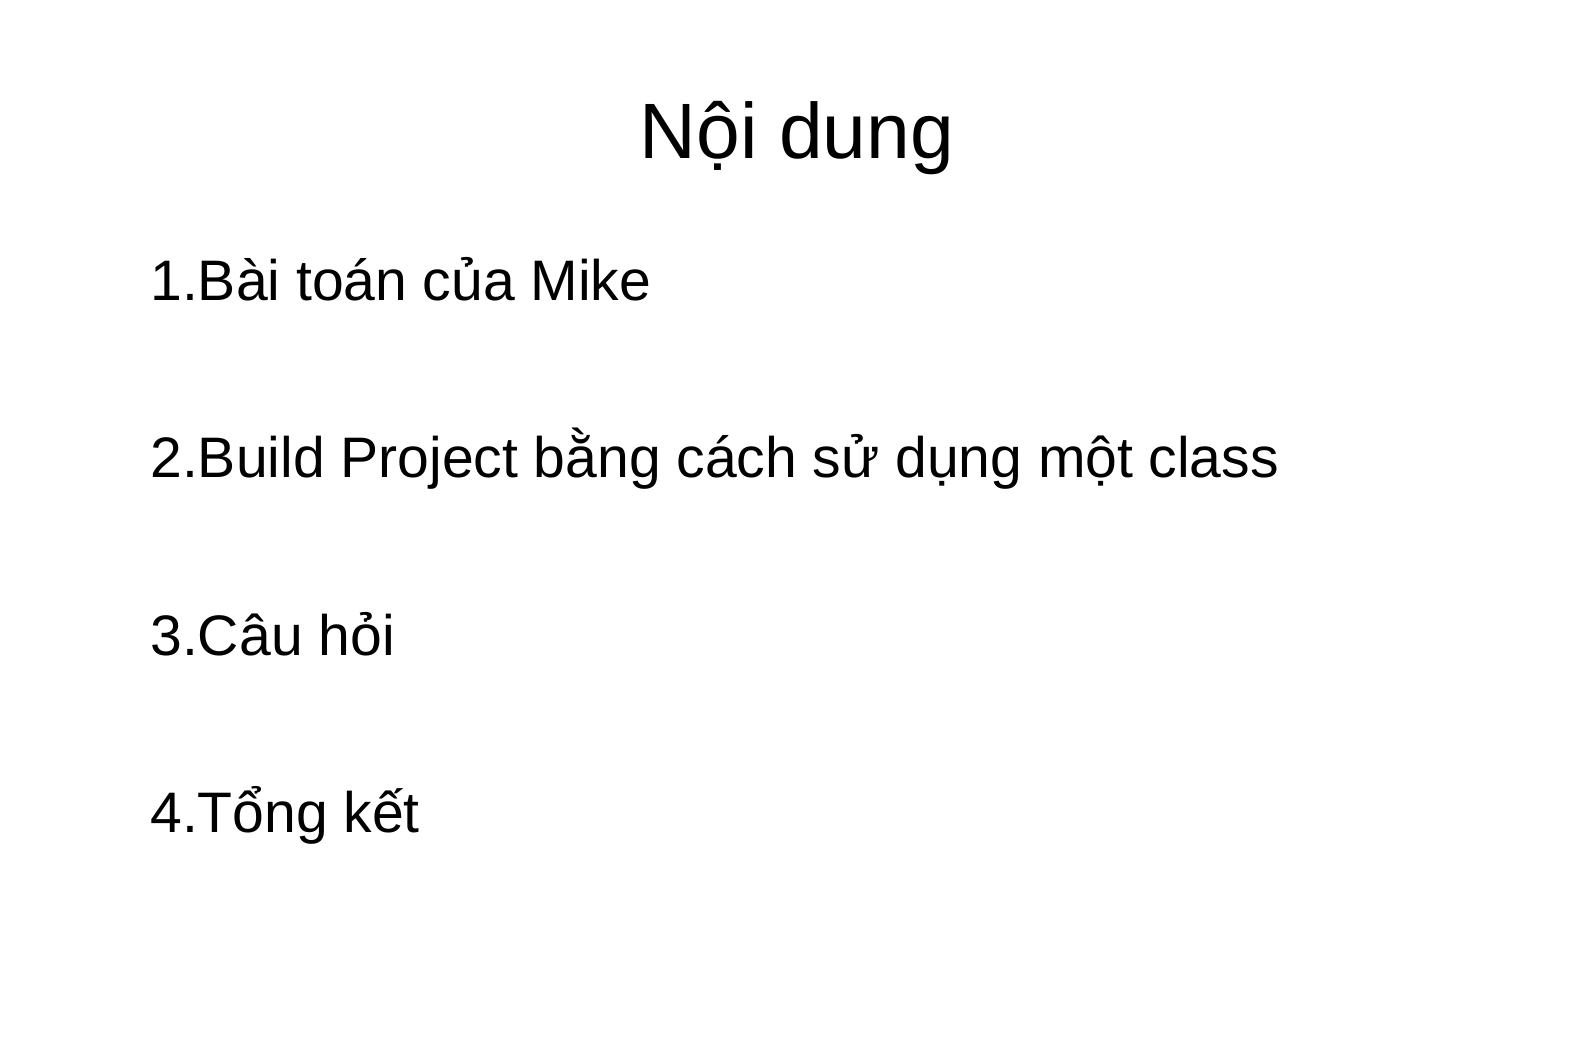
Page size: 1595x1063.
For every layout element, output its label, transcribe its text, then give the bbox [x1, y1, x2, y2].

list 1.Bài toán của Mike 2.Build Project bằng cách sử dụng một class 3.Câu hỏi 4.Tổng kết [79, 248, 1515, 951]
title Nội dung [79, 42, 1515, 220]
